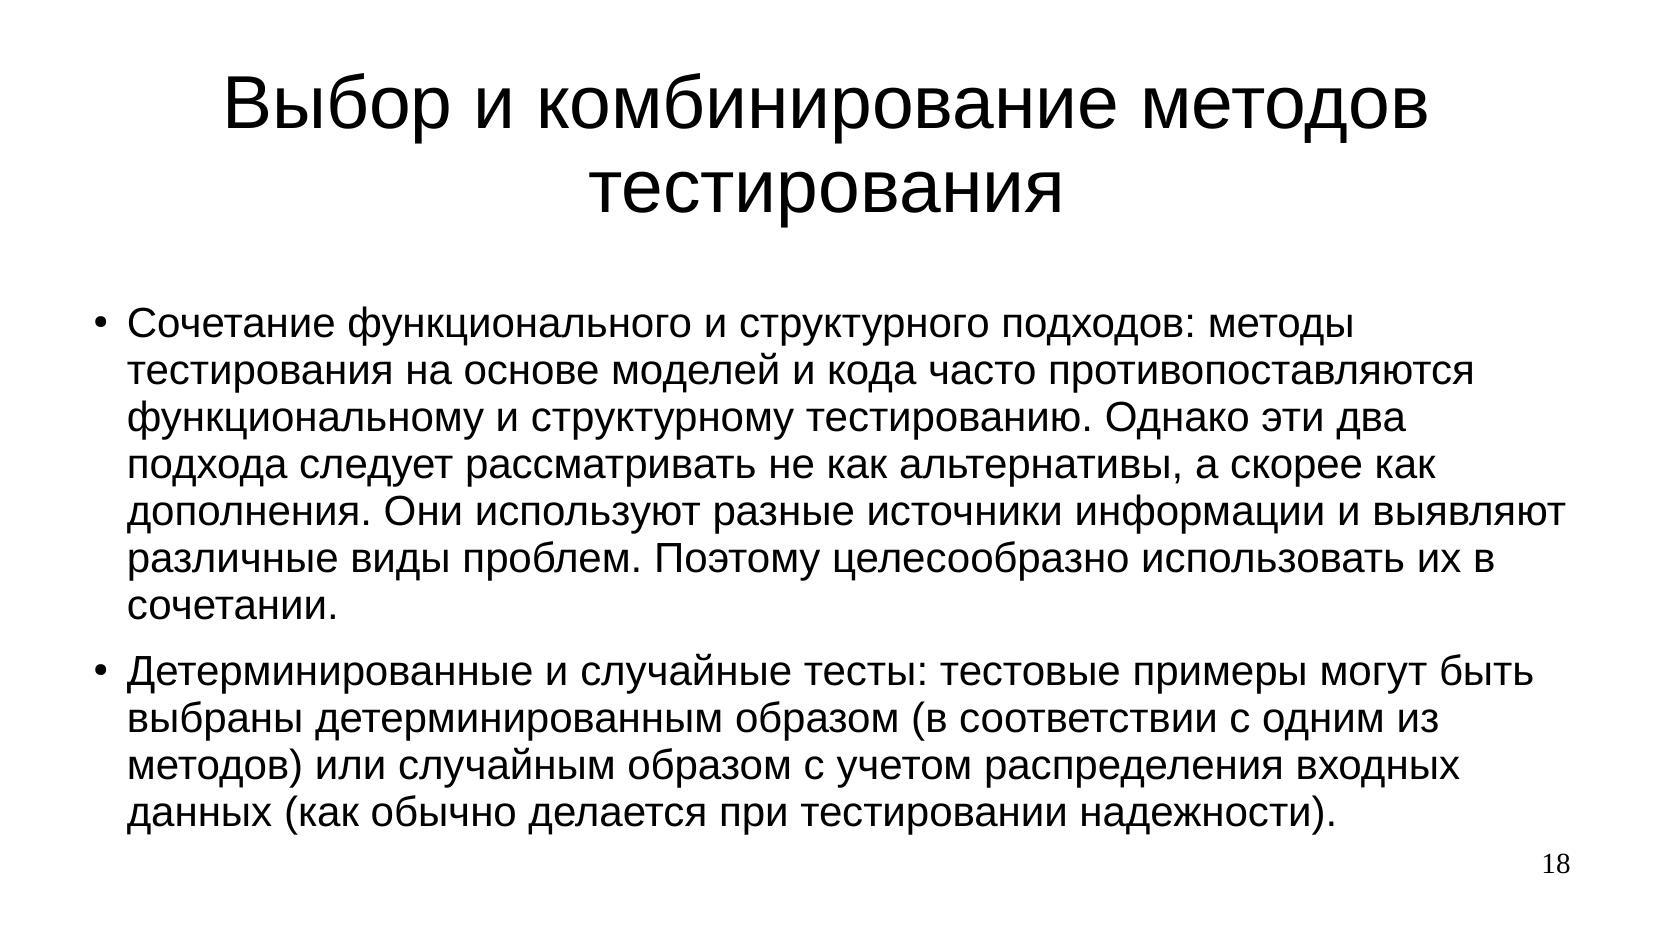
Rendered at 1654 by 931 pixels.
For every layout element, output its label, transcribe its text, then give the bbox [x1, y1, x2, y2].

title Выбор и комбинирование методов тестирования [29, 60, 1625, 229]
list Сочетание функционального и структурного подходов: методы тестирования на основе моделей и кода часто противопоставляются функциональному и структурному тестированию. Однако эти два подхода следует рассматривать не как альтернативы, а скорее как дополнения. Они используют разные источники информации и выявляют различные виды проблем. Поэтому целесообразно использовать их в сочетании. Детерминированные и случайные тесты: тестовые примеры могут быть выбраны детерминированным образом (в соответствии с одним из методов) или случайным образом с учетом распределения входных данных (как обычно делается при тестировании надежности). [82, 299, 1571, 840]
